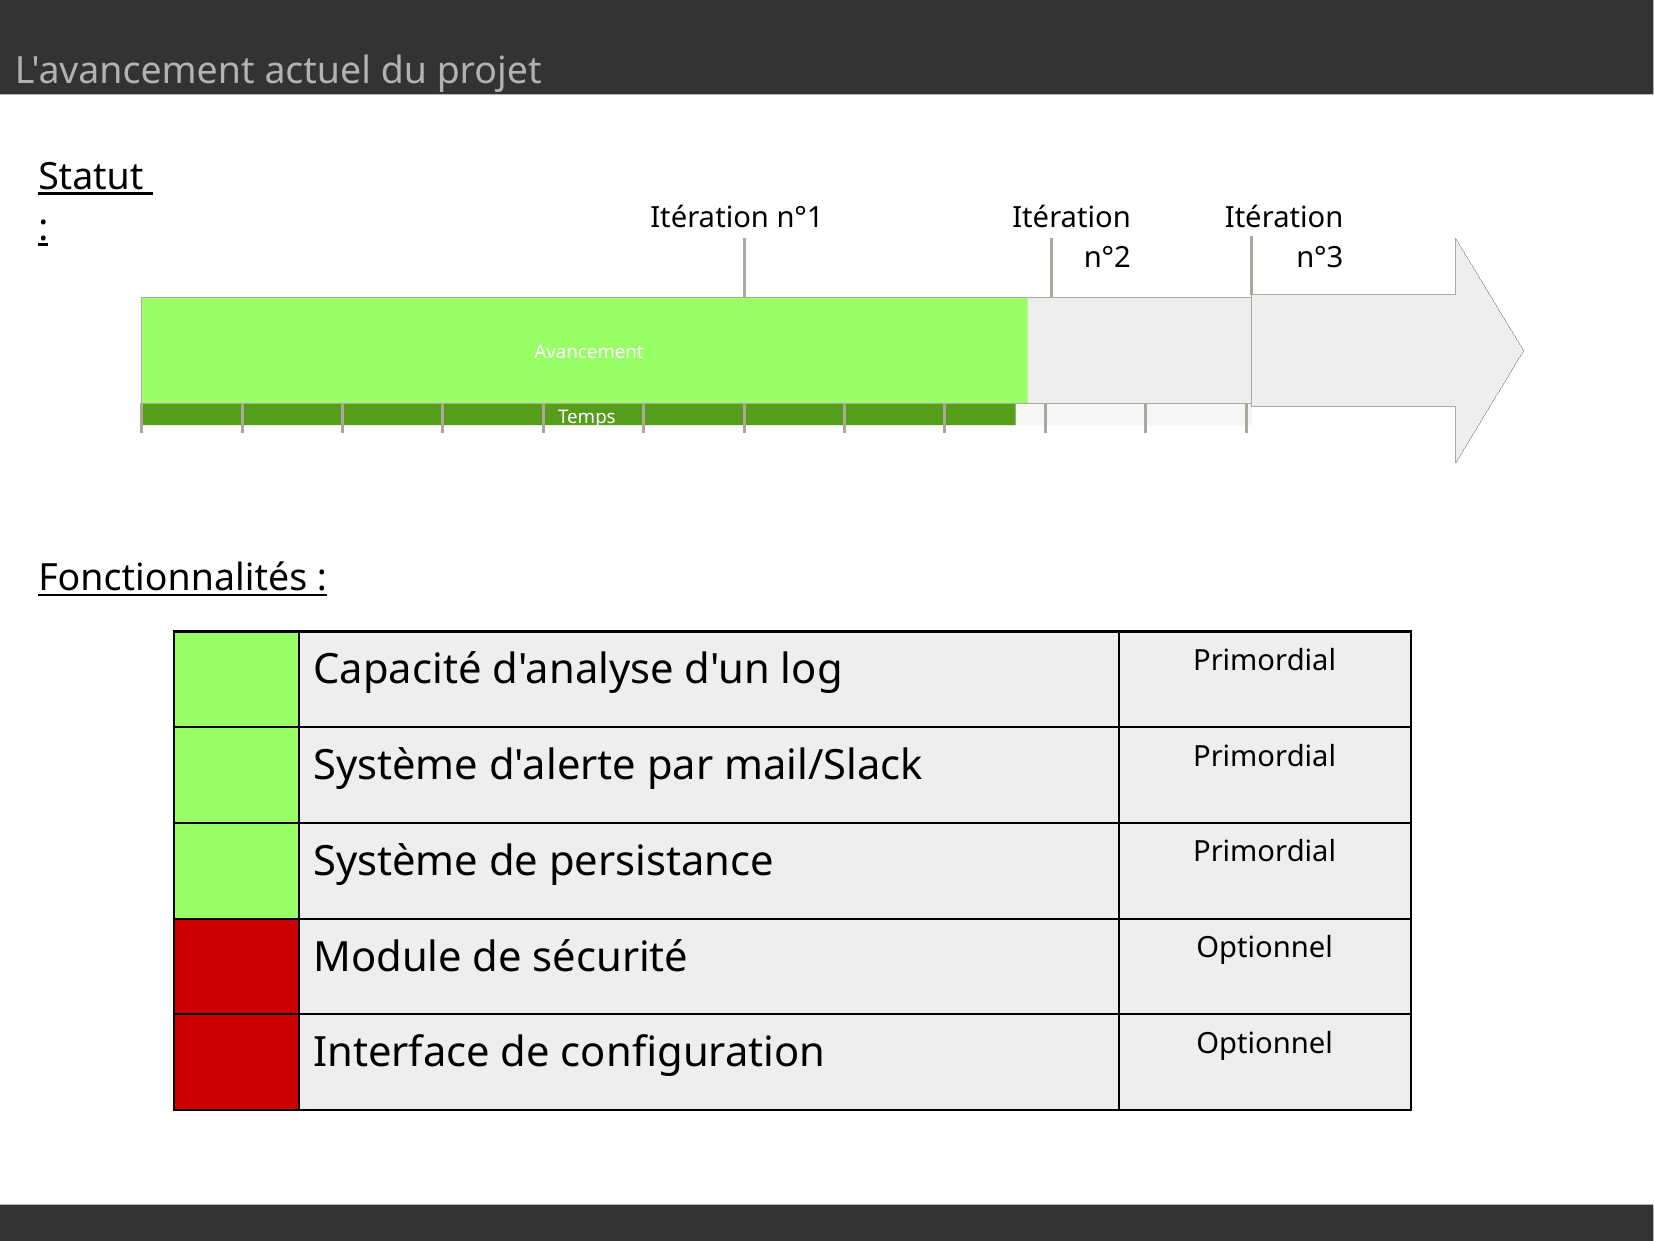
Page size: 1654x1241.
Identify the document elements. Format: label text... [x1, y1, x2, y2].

text_box [645, 404, 743, 426]
table_cell Primordial [1120, 824, 1410, 918]
text_box Statut : [23, 141, 178, 201]
table_cell Optionnel [1120, 1015, 1410, 1109]
table_cell Système de persistance [300, 824, 1118, 918]
text_box [444, 404, 542, 426]
text_box Fonctionnalités : [23, 543, 343, 603]
text_box [746, 404, 843, 426]
table_cell Optionnel [1120, 920, 1410, 1013]
table_cell [175, 728, 298, 822]
text_box Itération n°3 [1157, 188, 1359, 239]
table_header Capacité d'analyse d'un log [300, 633, 1118, 726]
table_cell Primordial [1120, 728, 1410, 822]
table_header Primordial [1120, 633, 1410, 726]
text_box [143, 404, 241, 426]
text_box Itération n°2 [944, 188, 1146, 239]
text_box [638, 404, 642, 426]
text_box [0, 1204, 1654, 1241]
text_box [946, 404, 1044, 426]
table_cell [175, 1015, 298, 1109]
text_box [344, 404, 441, 426]
table_cell [175, 920, 298, 1013]
text_box [244, 404, 341, 426]
table_cell [175, 824, 298, 918]
text_box [142, 298, 1251, 403]
table_cell Module de sécurité [300, 920, 1118, 1013]
text_box [1248, 238, 1524, 463]
table_cell Interface de configuration [300, 1015, 1118, 1109]
text_box [1147, 404, 1245, 426]
table_cell Système d'alerte par mail/Slack [300, 728, 1118, 822]
text_box [846, 404, 943, 426]
text_box [0, 0, 1654, 95]
text_box Temps [543, 396, 638, 433]
text_box [1047, 404, 1144, 426]
table_header [175, 633, 298, 726]
text_box L'avancement actuel du projet [0, 35, 650, 95]
text_box Itération n°1 [543, 188, 839, 239]
text_box Avancement [519, 330, 662, 368]
